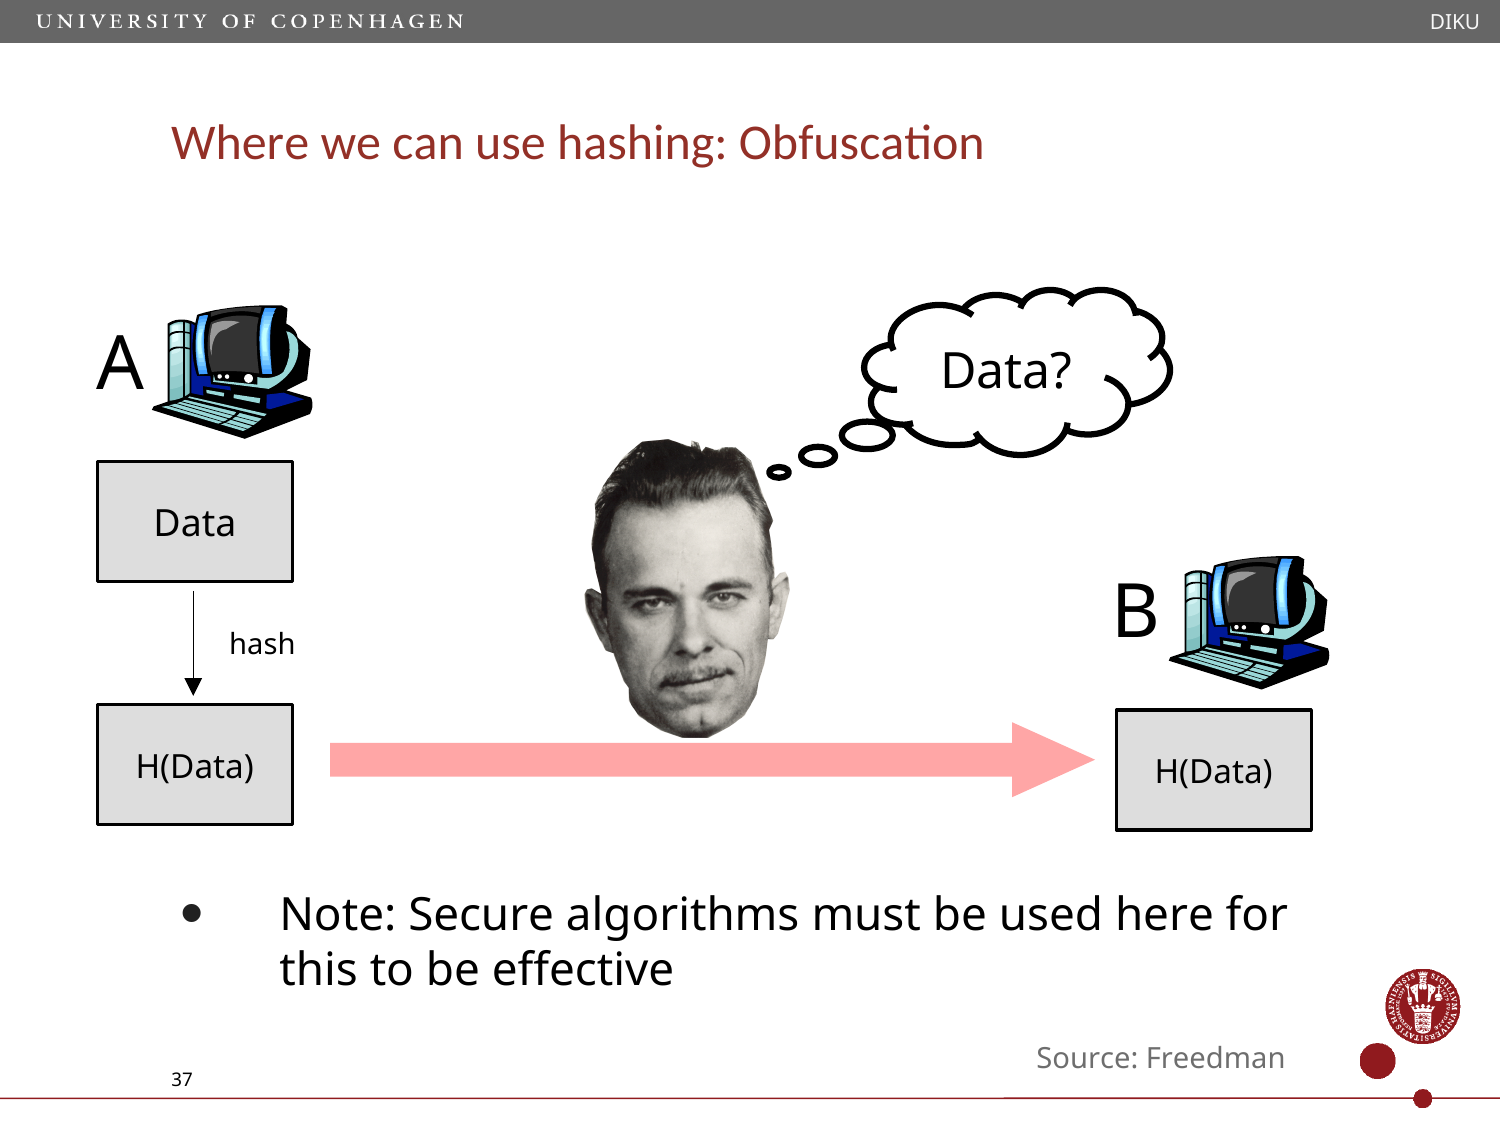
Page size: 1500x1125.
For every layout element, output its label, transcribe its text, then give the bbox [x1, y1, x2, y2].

text_box Note: Secure algorithms must be used here for this to be effective [180, 884, 1339, 958]
text_box Data? [864, 289, 1171, 456]
text_box [330, 722, 1096, 798]
text_box <number> [171, 1067, 522, 1092]
text_box hash [187, 605, 338, 681]
text_box DIKU [469, 0, 1495, 43]
text_box Data [97, 461, 293, 582]
text_box Data? [769, 467, 789, 478]
picture [1168, 554, 1332, 690]
text_box A [45, 322, 196, 398]
text_box Source: Freedman [1021, 1031, 1341, 1083]
picture [584, 439, 790, 738]
text_box H(Data) [1116, 709, 1312, 830]
text_box Where we can use hashing: Obfuscation [171, 75, 1329, 171]
picture [151, 304, 316, 439]
text_box Data? [801, 446, 836, 466]
text_box Data? [841, 421, 893, 450]
text_box H(Data) [97, 704, 293, 825]
picture [433, 963, 446, 982]
text_box B [1060, 570, 1211, 646]
picture [0, 910, 1500, 1122]
